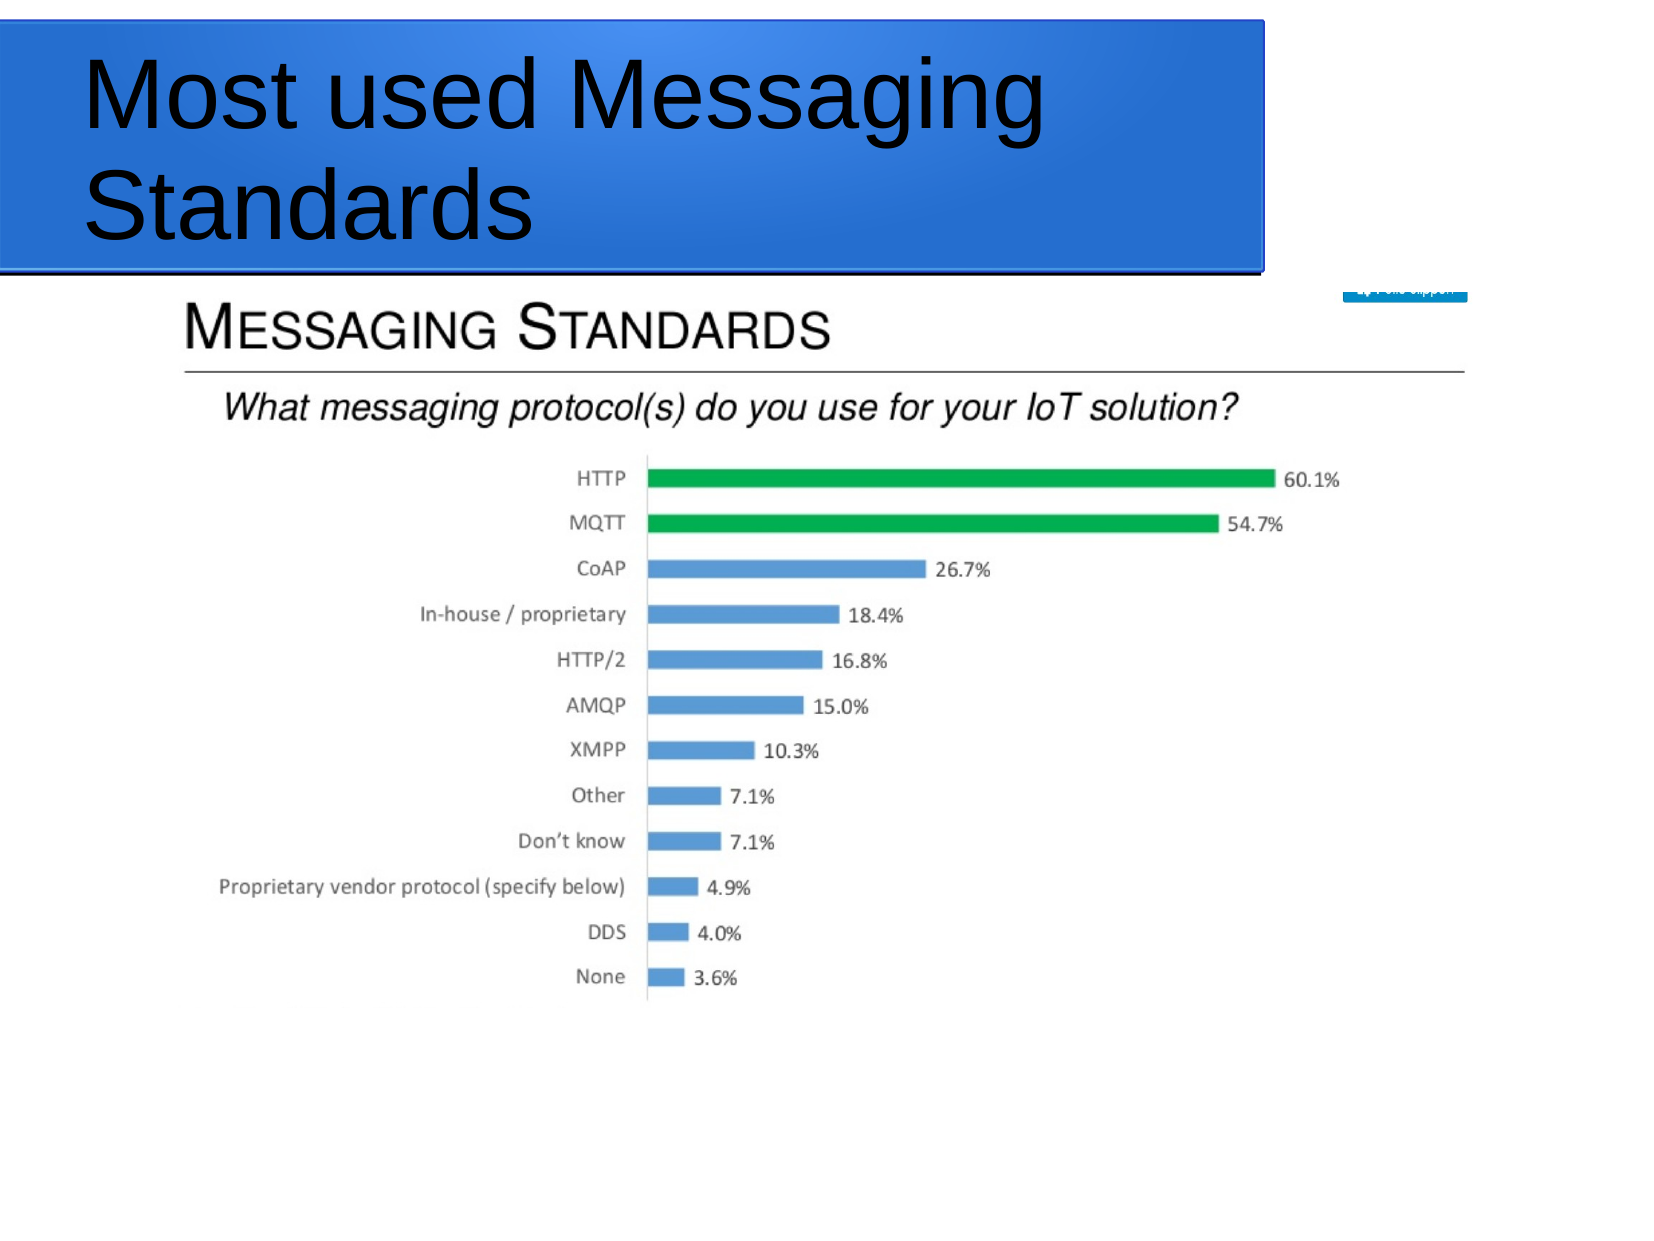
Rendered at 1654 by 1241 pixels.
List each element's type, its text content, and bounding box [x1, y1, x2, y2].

picture [178, 292, 1475, 1008]
picture [1418, 292, 1437, 296]
picture [1358, 292, 1370, 296]
title Most used Messaging Standards [82, 38, 1235, 261]
